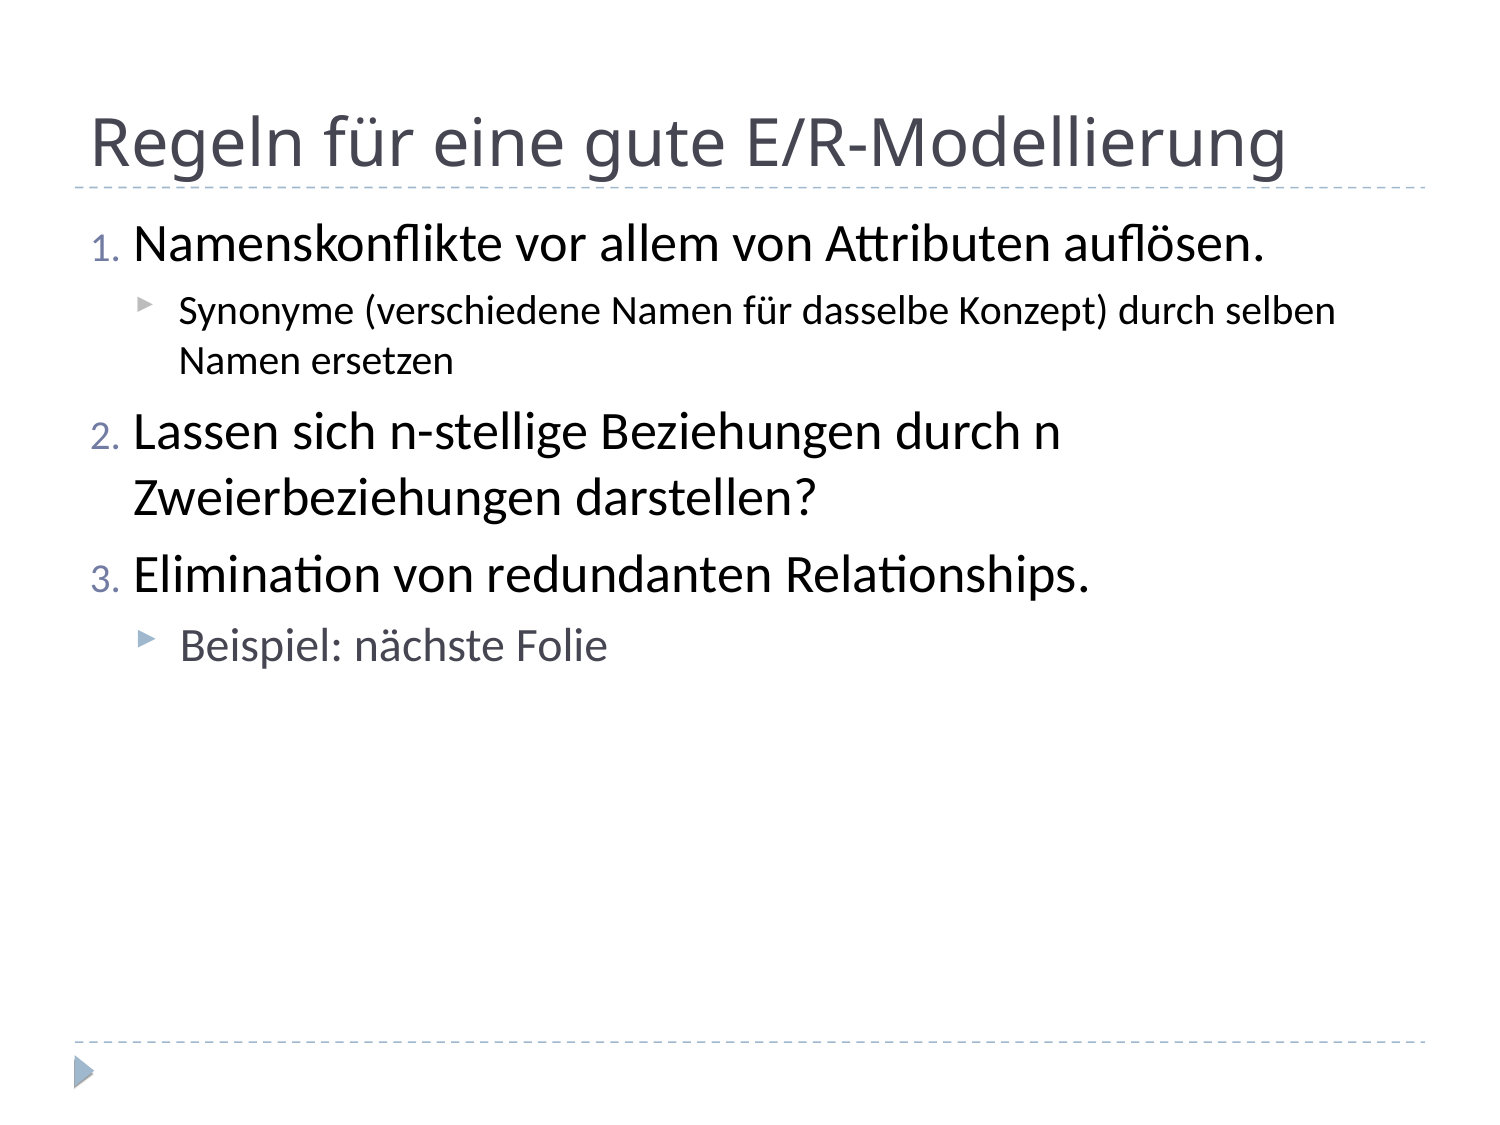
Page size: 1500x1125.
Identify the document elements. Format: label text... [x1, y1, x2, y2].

title Regeln für eine gute E/R-Modellierung [75, 24, 1425, 188]
list Namenskonflikte vor allem von Attributen auflösen. Synonyme (verschiedene Namen für dasselbe Konzept) durch selben Namen ersetzen Lassen sich n-stellige Beziehungen durch n Zweierbeziehungen darstellen? Elimination von redundanten Relationships. Beispiel: nächste Folie [75, 200, 1425, 1010]
